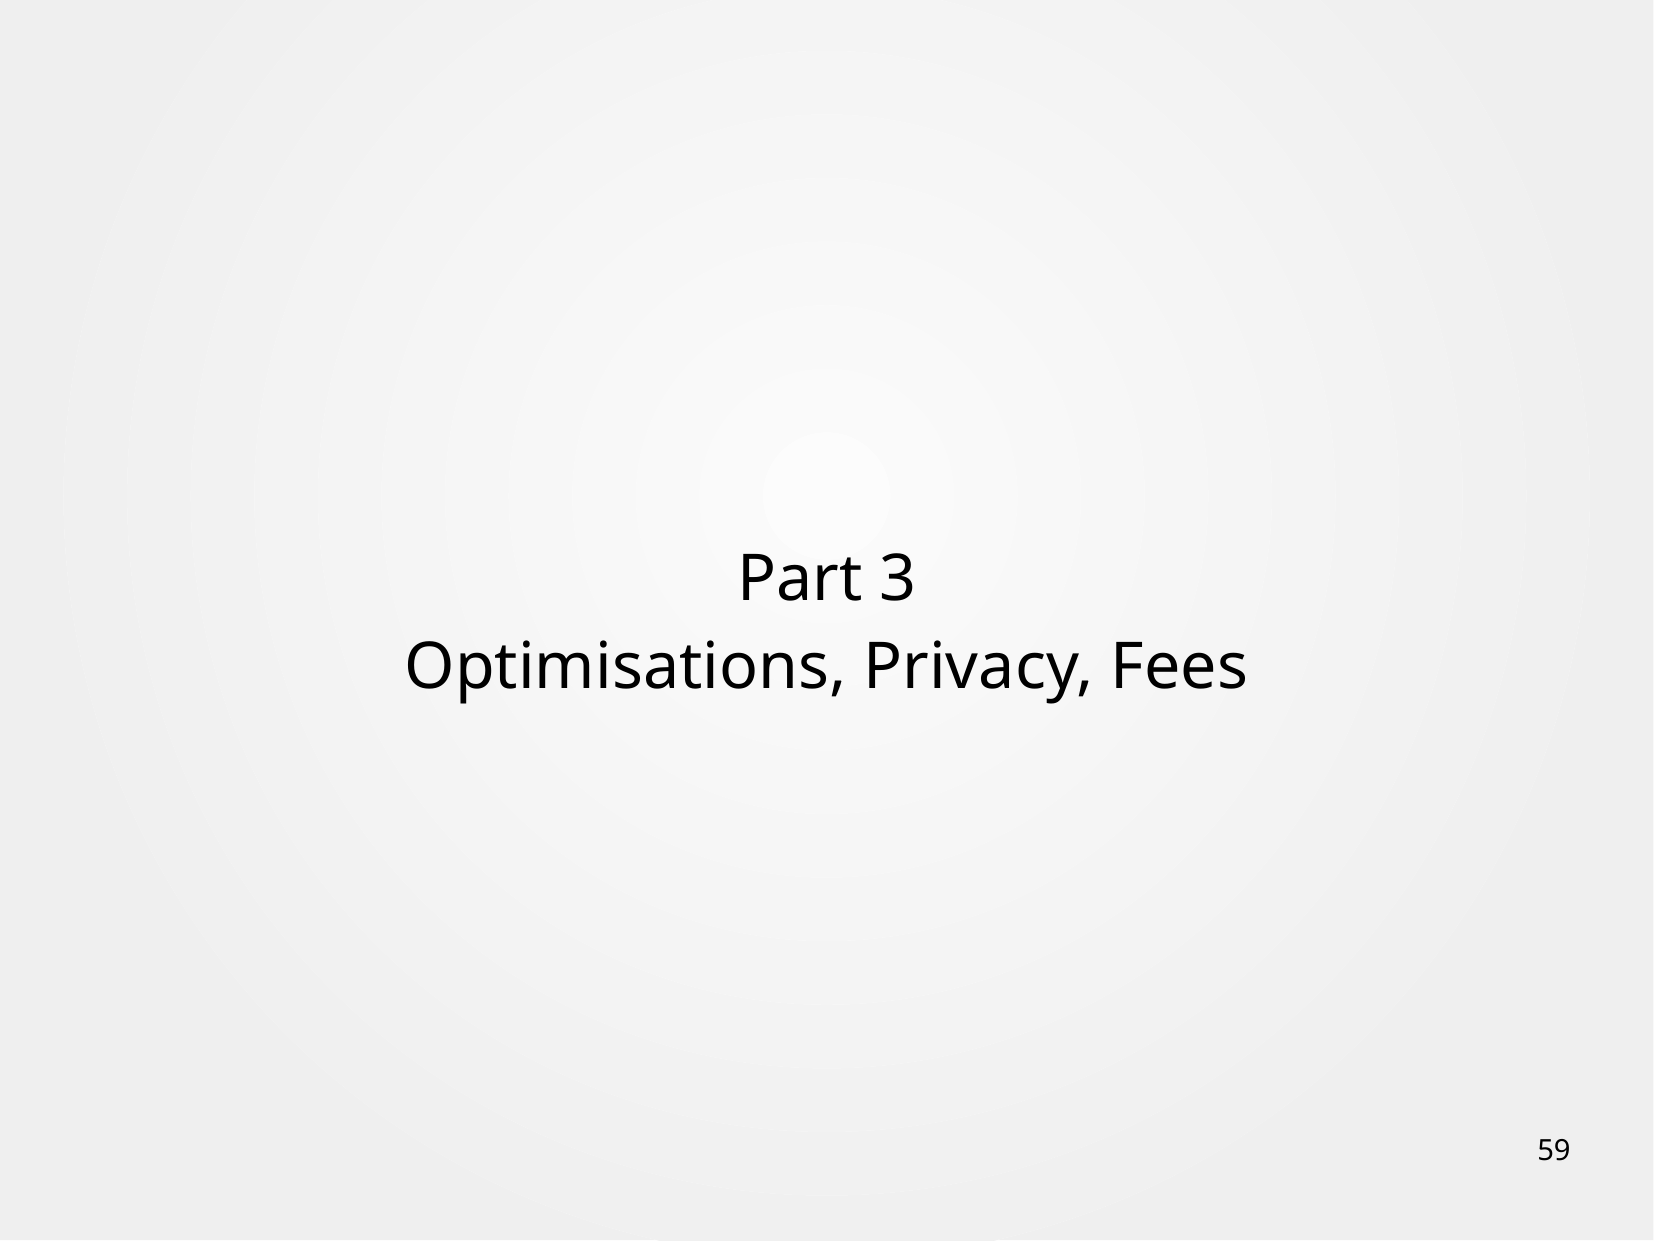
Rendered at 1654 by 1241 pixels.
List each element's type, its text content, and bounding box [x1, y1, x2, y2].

list Part 3 Optimisations, Privacy, Fees [348, 531, 1306, 709]
